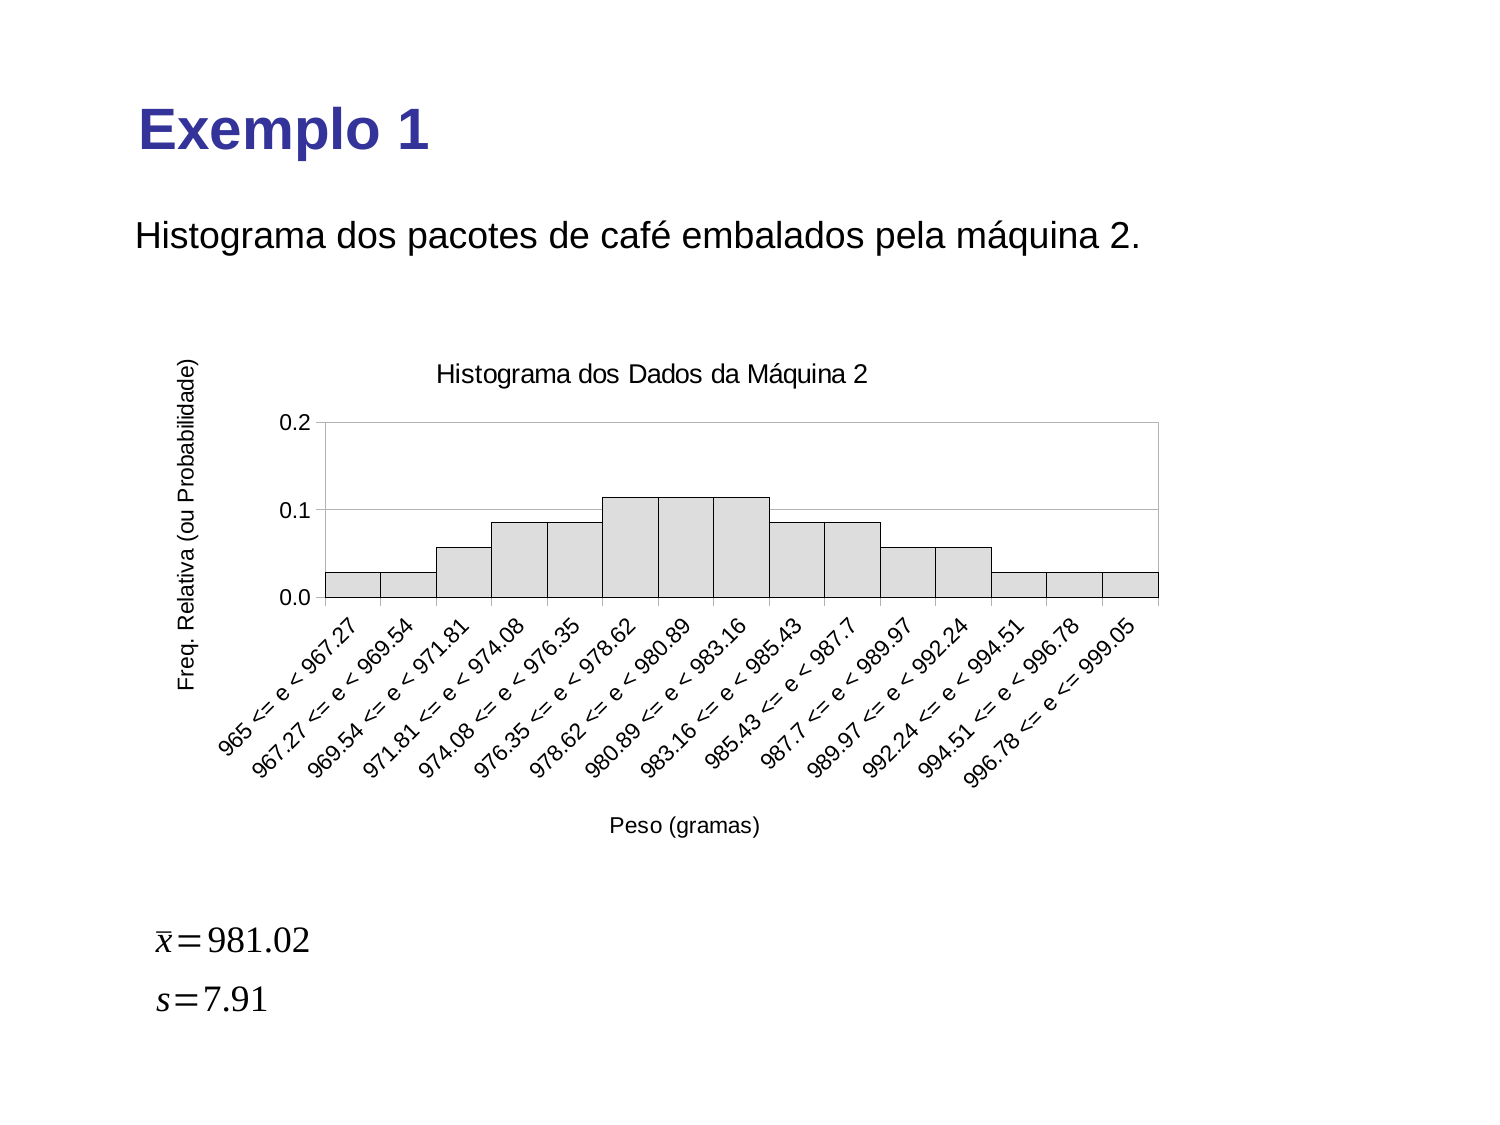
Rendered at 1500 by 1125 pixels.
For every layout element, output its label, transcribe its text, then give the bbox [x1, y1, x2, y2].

text_box Histograma dos pacotes de café embalados pela máquina 2. [120, 203, 1362, 286]
chart [148, 979, 275, 1021]
text_box Exemplo 1 [123, 84, 1400, 179]
chart [148, 920, 316, 962]
chart [124, 333, 1180, 871]
